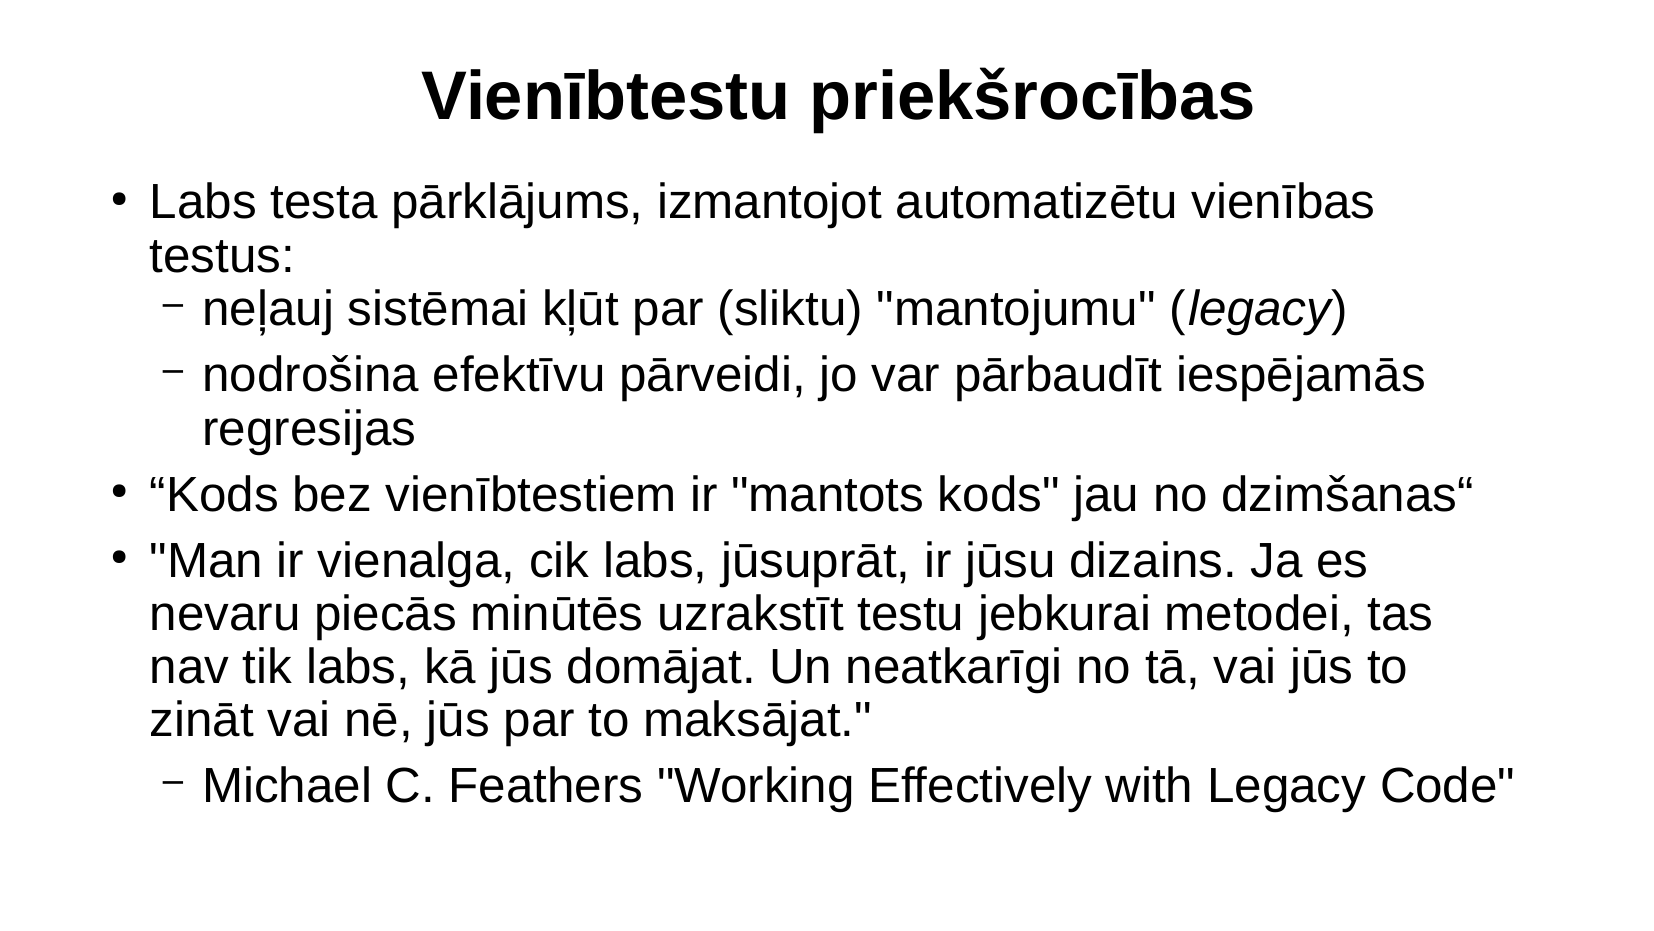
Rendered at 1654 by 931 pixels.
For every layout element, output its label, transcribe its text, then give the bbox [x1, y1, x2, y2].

list Labs testa pārklājums, izmantojot automatizētu vienības testus: neļauj sistēmai kļūt par (sliktu) "mantojumu" (legacy) nodrošina efektīvu pārveidi, jo var pārbaudīt iespējamās regresijas “Kods bez vienībtestiem ir "mantots kods" jau no dzimšanas“ "Man ir vienalga, cik labs, jūsuprāt, ir jūsu dizains. Ja es nevaru piecās minūtēs uzrakstīt testu jebkurai metodei, tas nav tik labs, kā jūs domājat. Un neatkarīgi no tā, vai jūs to zināt vai nē, jūs par to maksājat." Michael C. Feathers "Working Effectively with Legacy Code" [82, 168, 1538, 889]
title Vienībtestu priekšrocības [82, 37, 1571, 147]
